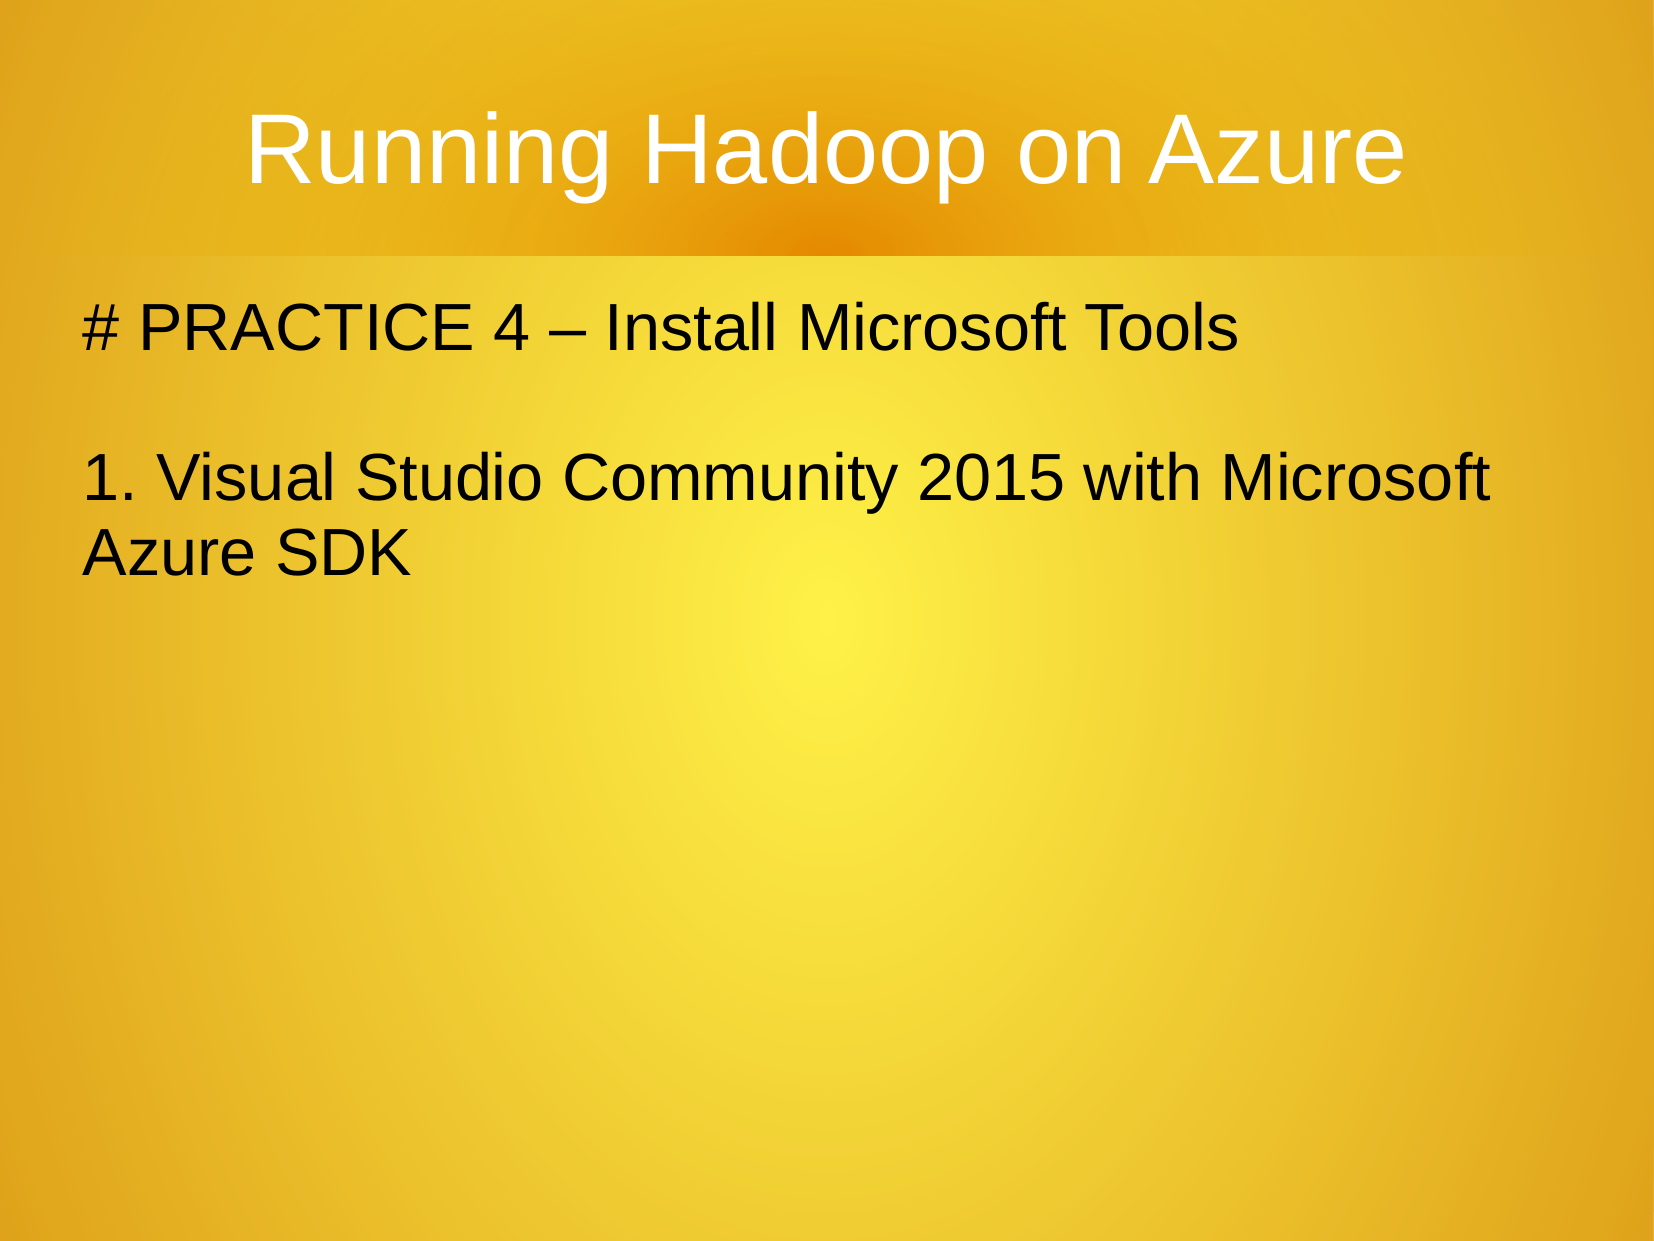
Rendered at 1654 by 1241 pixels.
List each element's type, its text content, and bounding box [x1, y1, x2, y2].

title Running Hadoop on Azure [82, 47, 1571, 252]
subtitle # PRACTICE 4 – Install Microsoft Tools 1. Visual Studio Community 2015 with Microsoft Azure SDK [82, 290, 1571, 1010]
